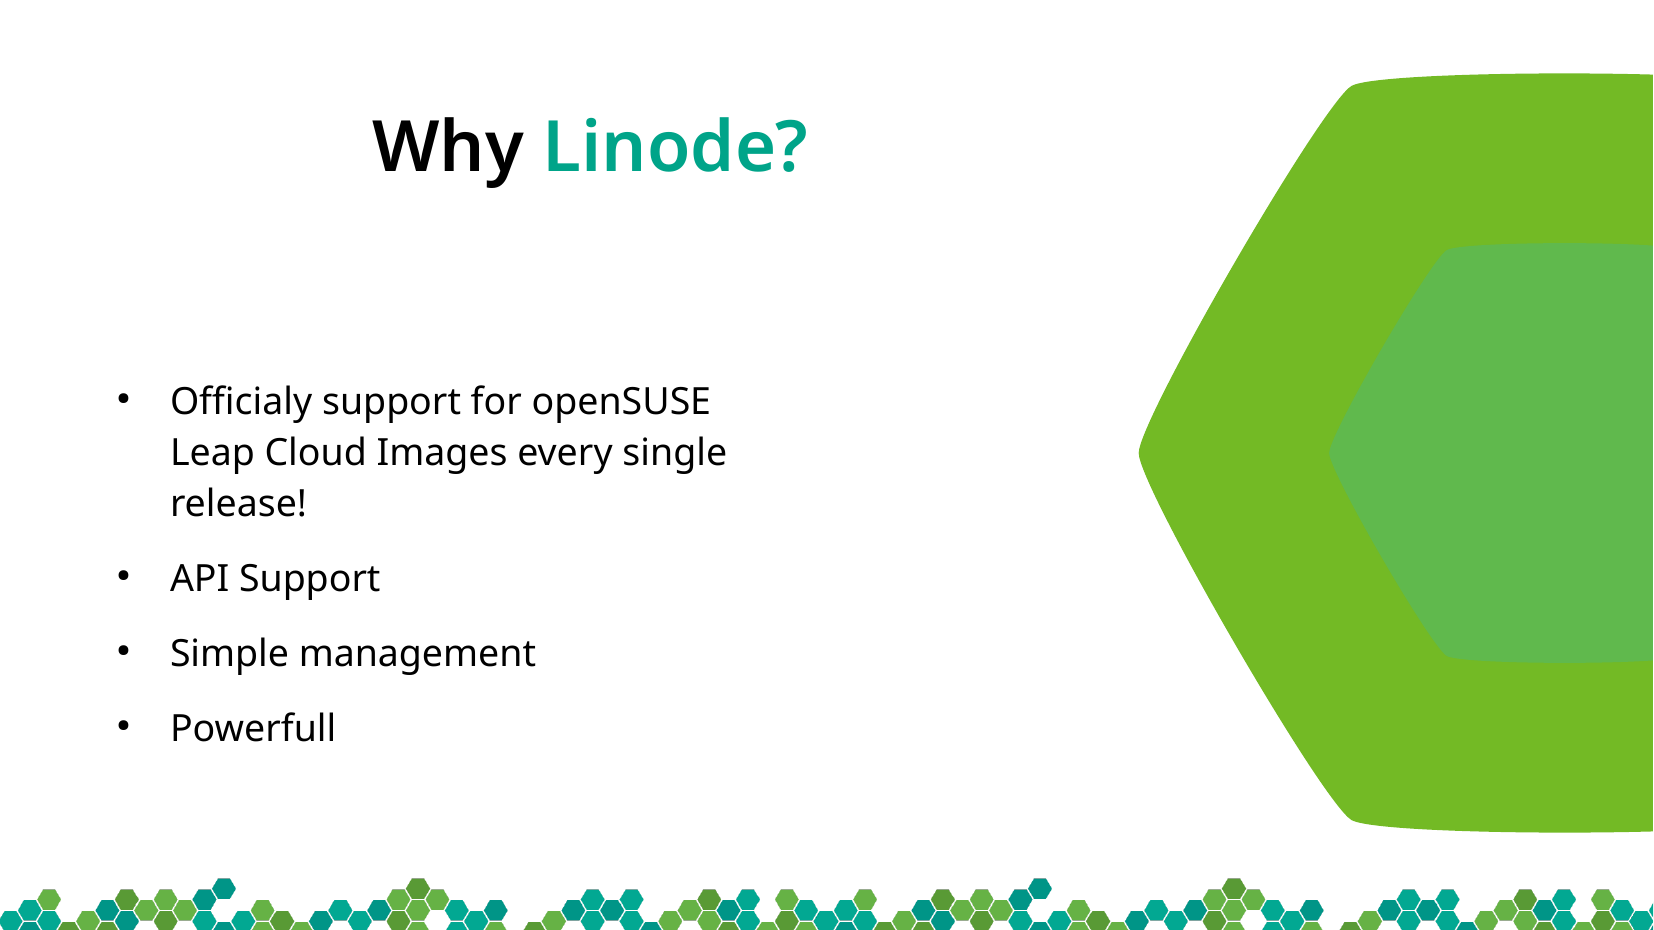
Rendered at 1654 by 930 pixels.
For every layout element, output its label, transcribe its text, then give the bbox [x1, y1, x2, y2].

list Officialy support for openSUSE Leap Cloud Images every single release! API Support Simple management Powerfull [99, 299, 805, 870]
title Why Linode? [82, 50, 1099, 239]
text_box [1138, 73, 1653, 833]
picture [0, 870, 1654, 930]
